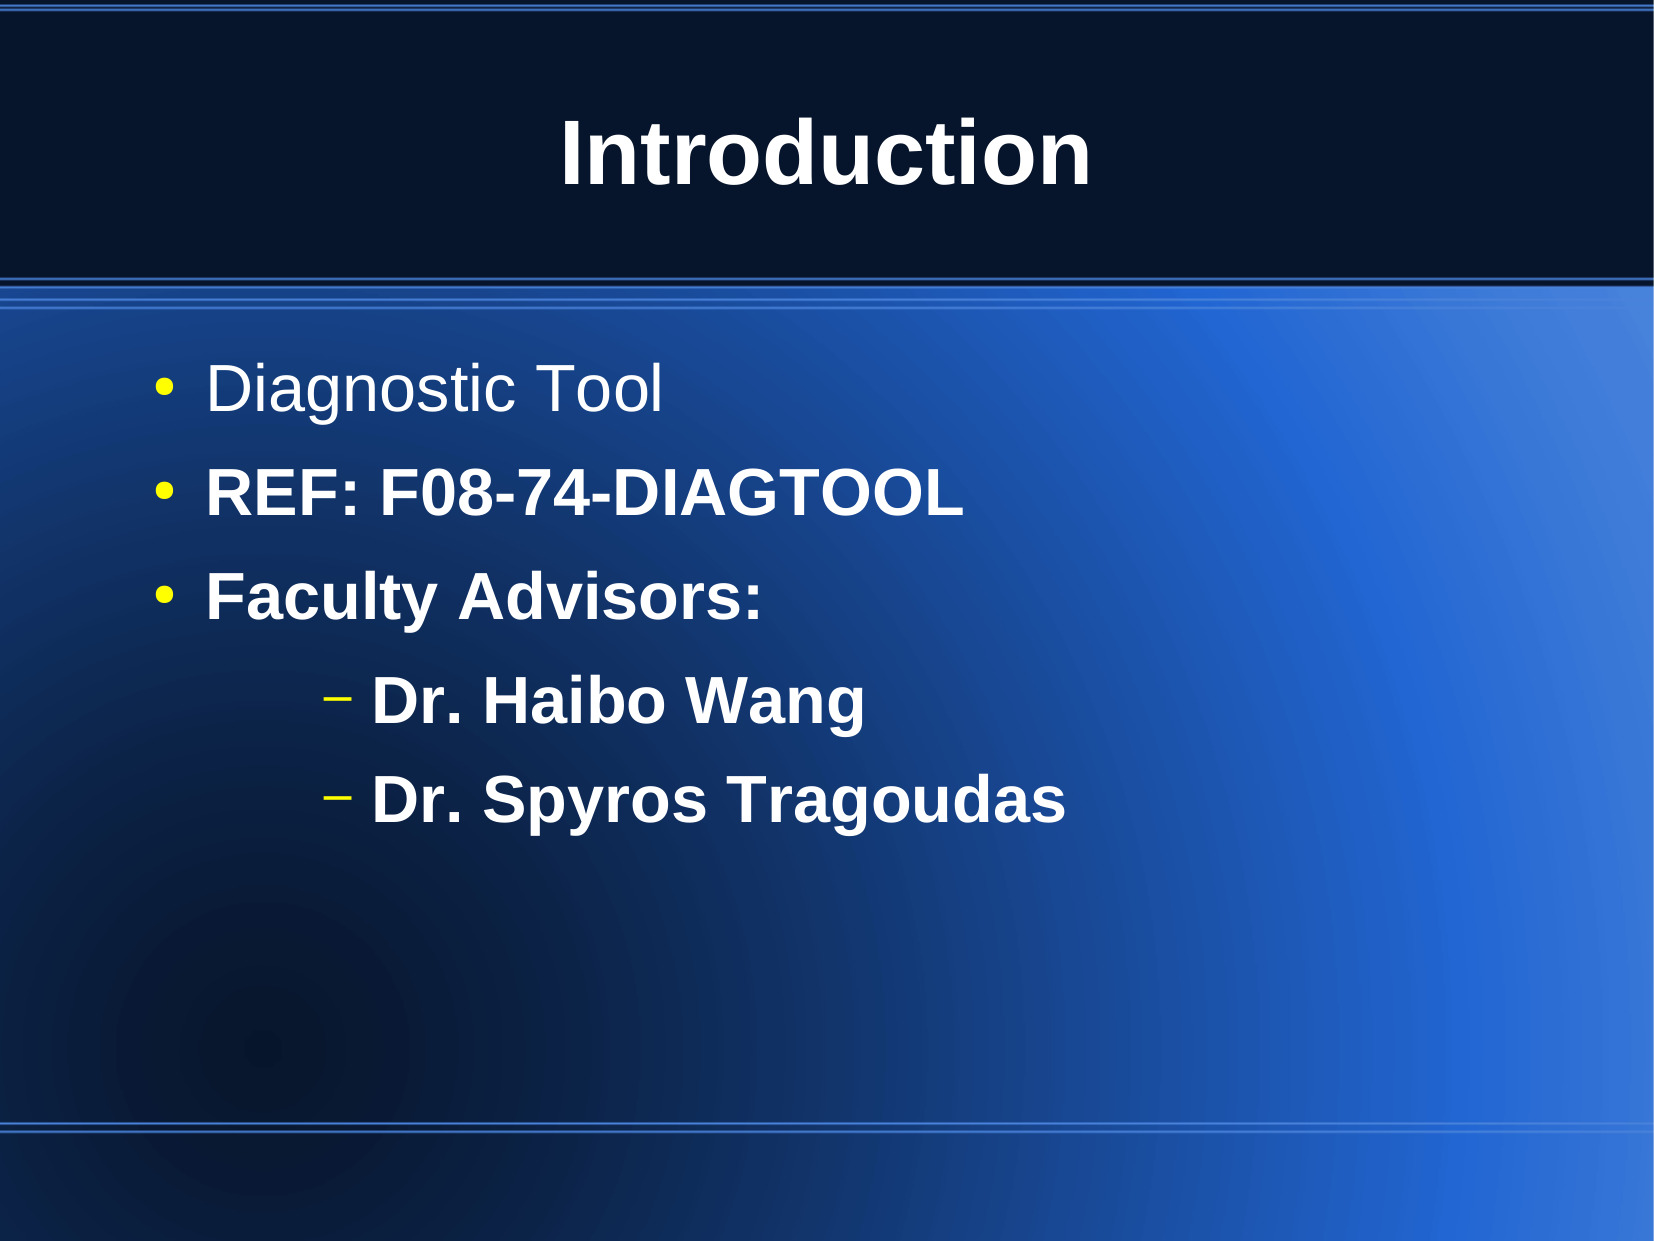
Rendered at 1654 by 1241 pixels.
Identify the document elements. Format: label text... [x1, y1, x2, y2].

title Introduction [82, 49, 1571, 257]
list Diagnostic Tool REF: F08-74-DIAGTOOL Faculty Advisors: Dr. Haibo Wang Dr. Spyros Tragoudas [134, 350, 1516, 1133]
picture [0, 0, 1654, 1241]
